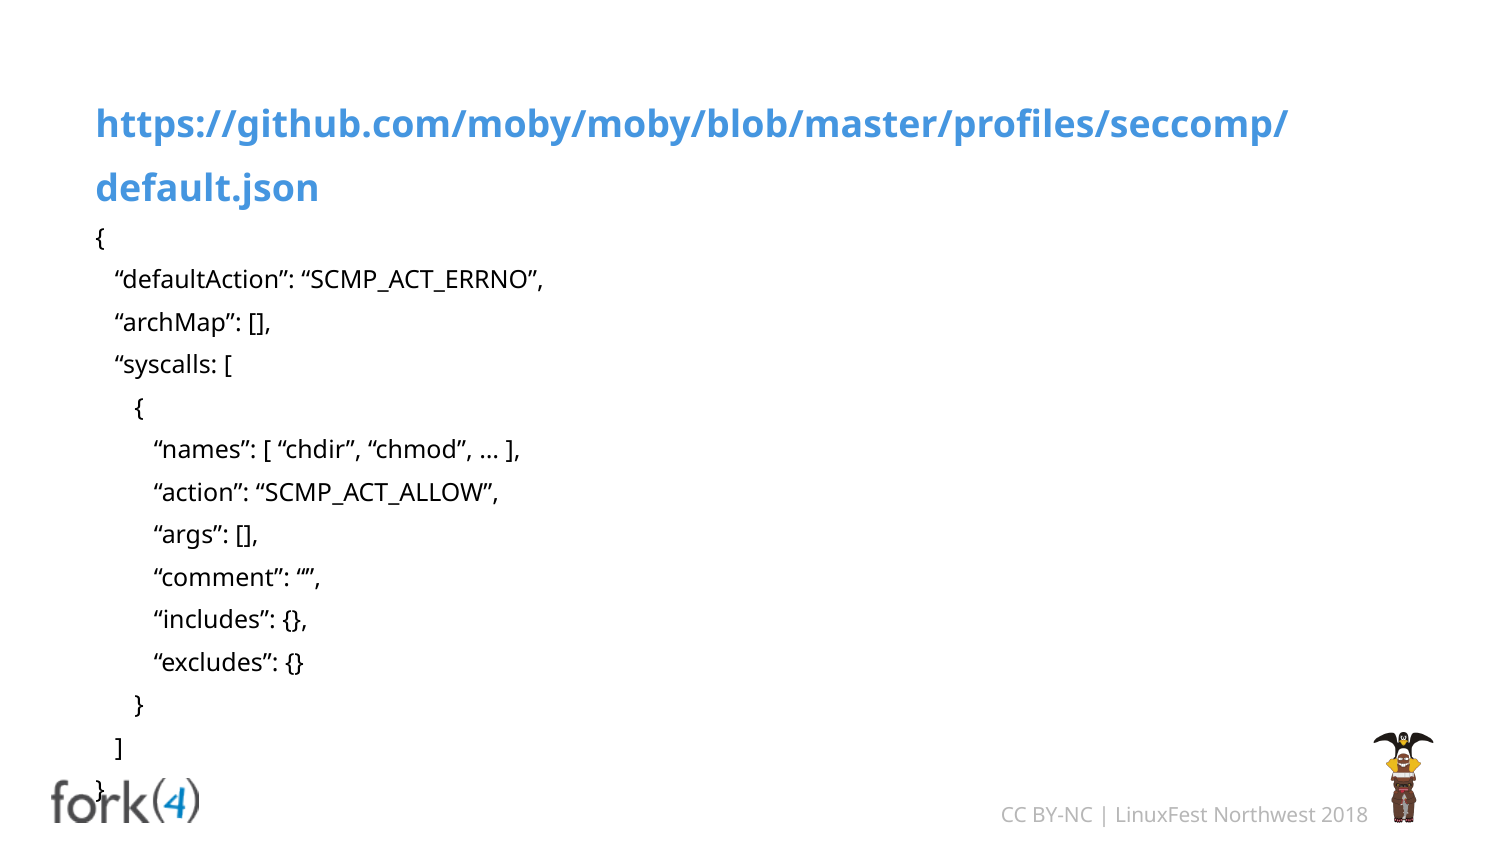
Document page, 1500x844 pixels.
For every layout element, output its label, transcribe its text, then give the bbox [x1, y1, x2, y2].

title https://github.com/moby/moby/blob/master/profiles/seccomp/default.json { “defaultAction”: “SCMP_ACT_ERRNO”, “archMap”: [], “syscalls: [ { “names”: [ “chdir”, “chmod”, … ], “action”: “SCMP_ACT_ALLOW”, “args”: [], “comment”: “”, “includes”: {}, “excludes”: {} } ] } [80, 73, 1431, 745]
picture [51, 778, 199, 823]
picture [1358, 732, 1449, 823]
